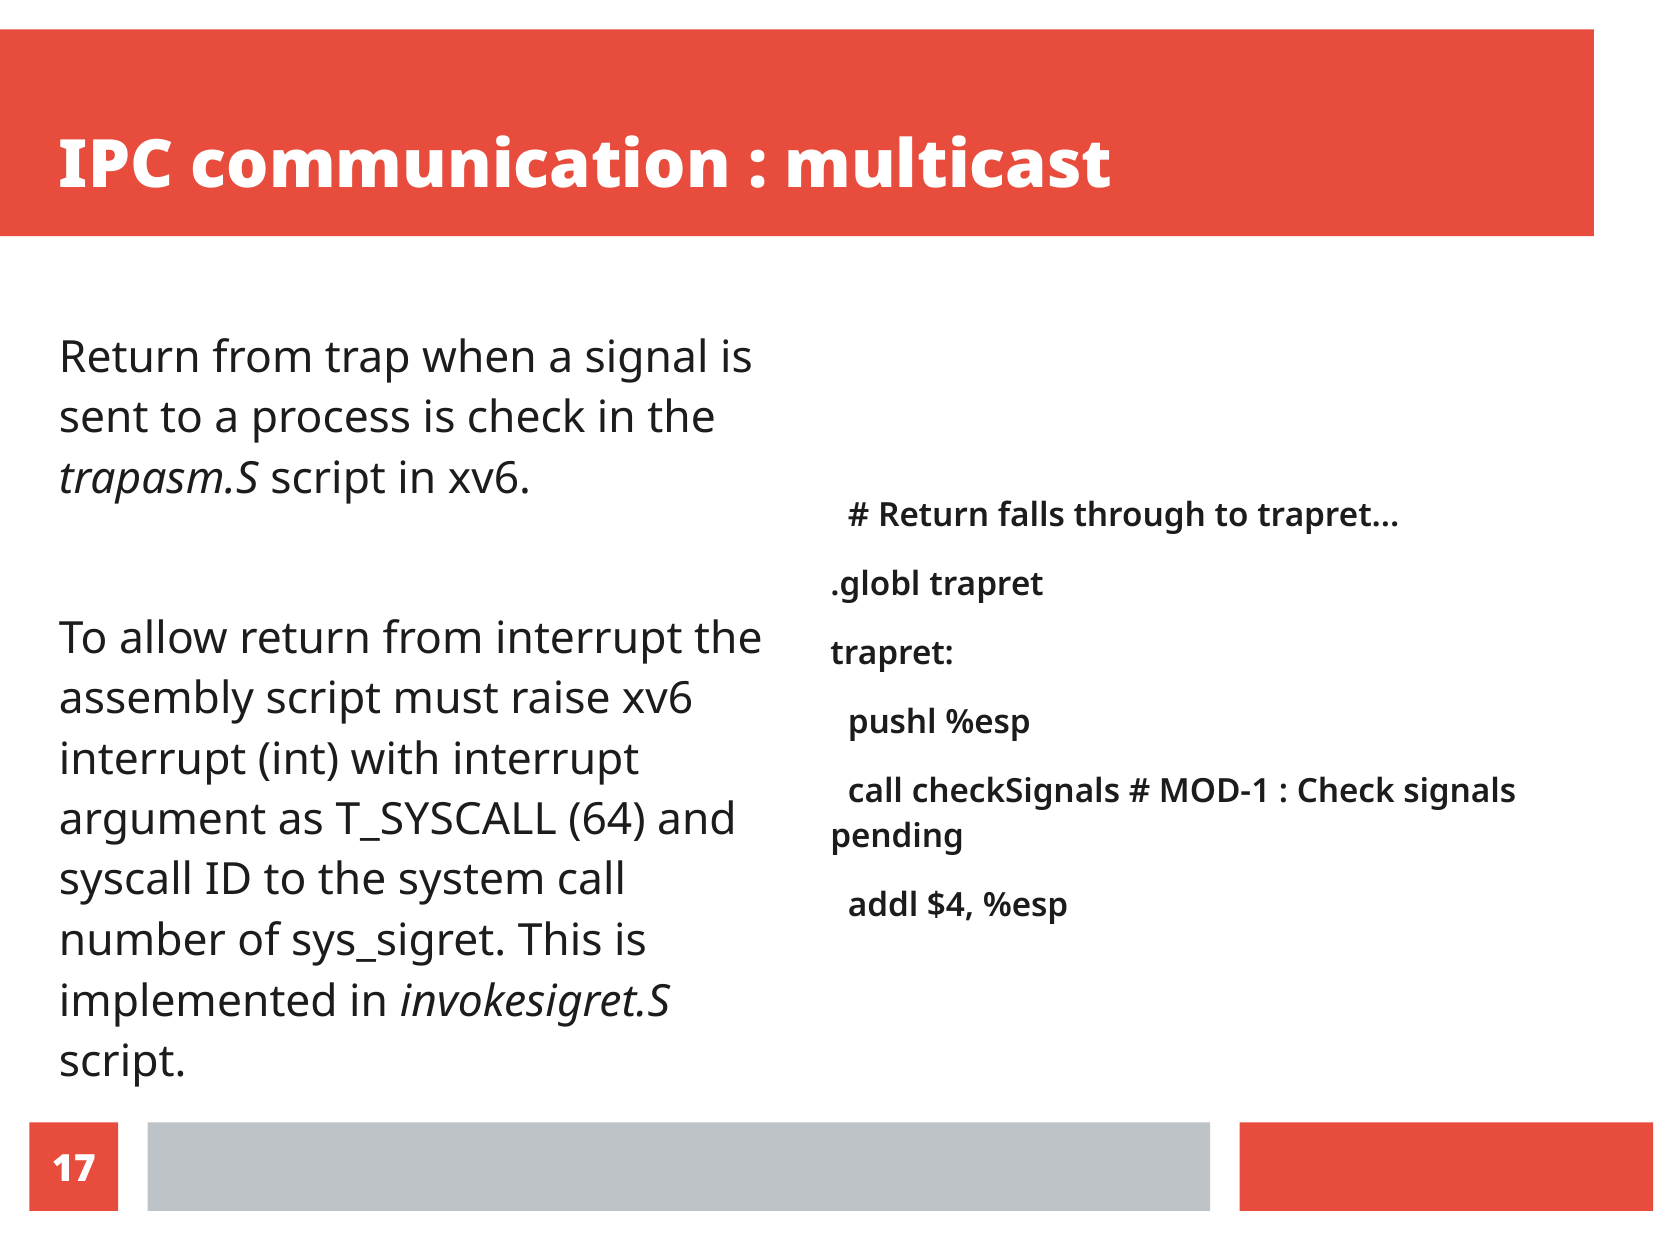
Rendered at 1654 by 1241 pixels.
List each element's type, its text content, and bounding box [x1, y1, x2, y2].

list # Return falls through to trapret... .globl trapret trapret: pushl %esp call checkSignals # MOD-1 : Check signals pending addl $4, %esp [830, 324, 1566, 1093]
list Return from trap when a signal is sent to a process is check in the trapasm.S script in xv6. To allow return from interrupt the assembly script must raise xv6 interrupt (int) with interrupt argument as T_SYSCALL (64) and syscall ID to the system call number of sys_sigret. This is implemented in invokesigret.S script. [58, 324, 794, 1093]
title IPC communication : multicast [58, 59, 1594, 207]
